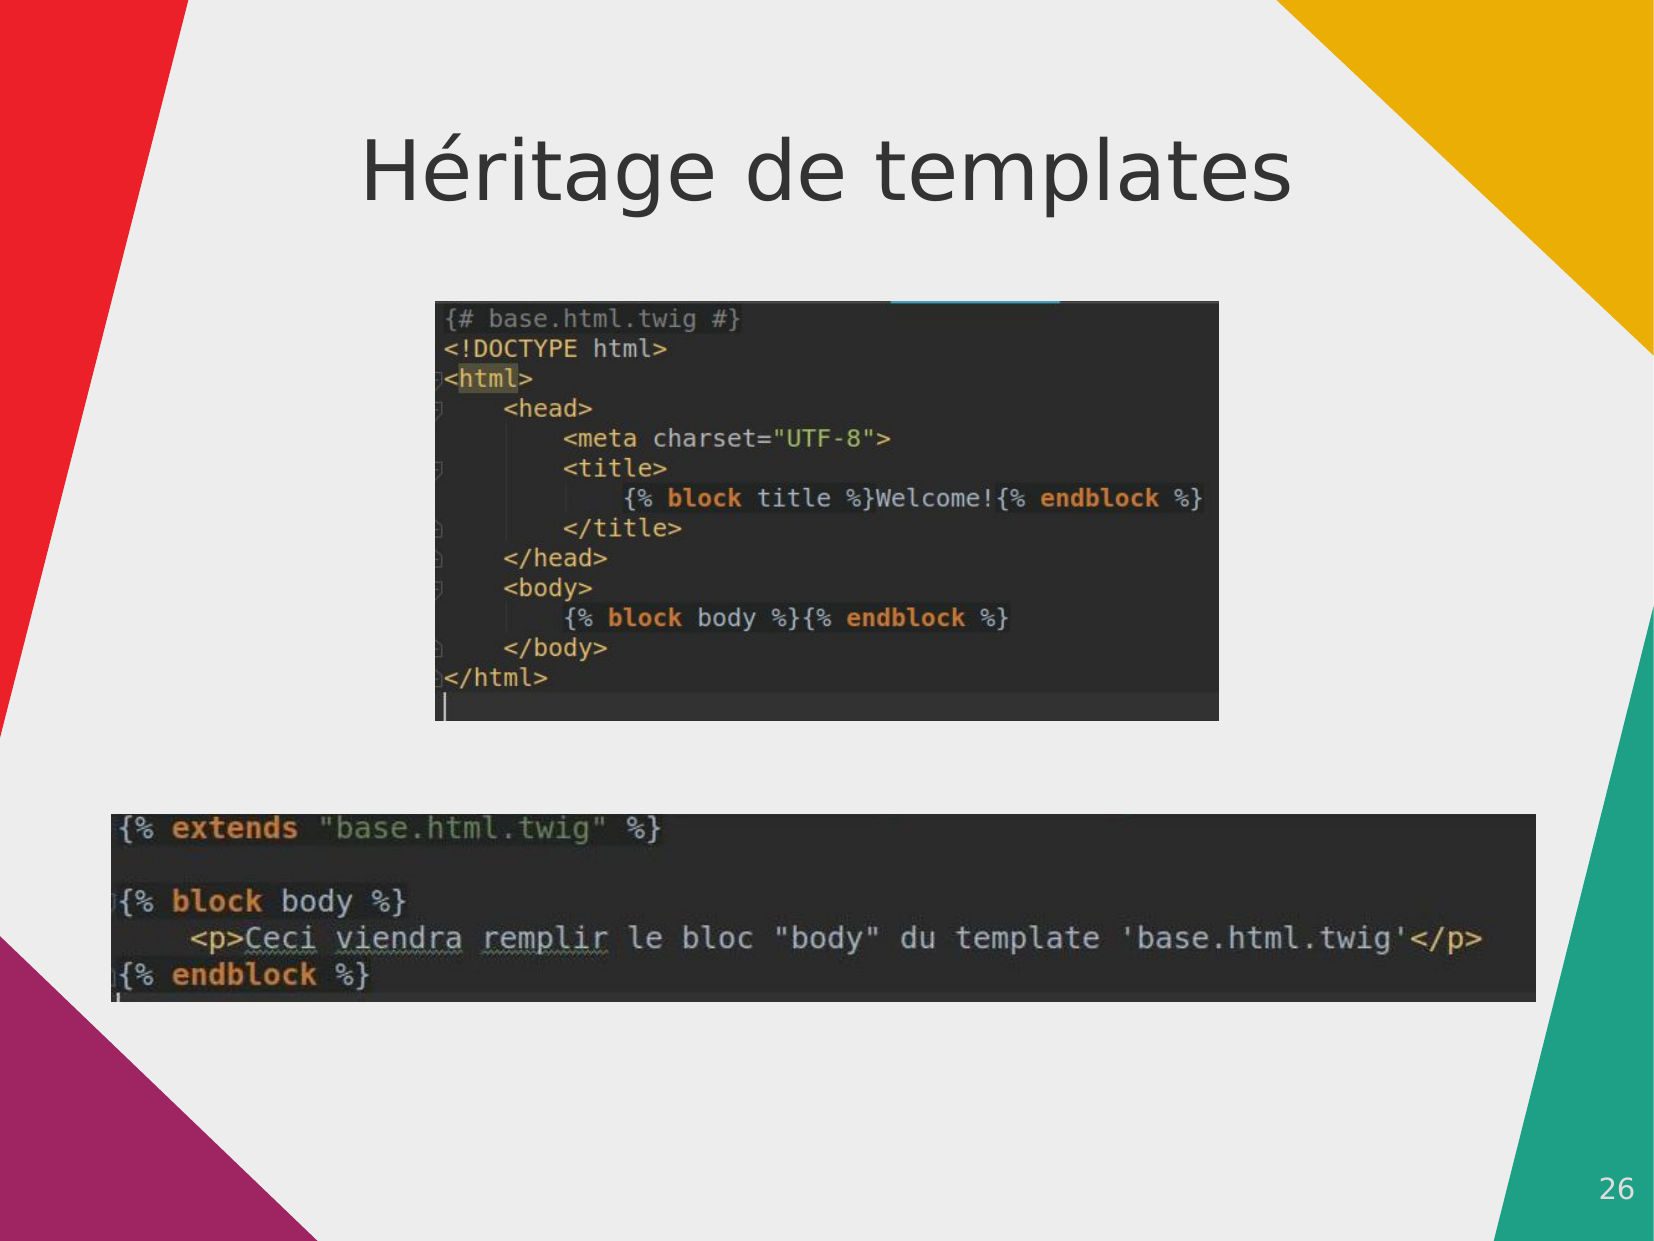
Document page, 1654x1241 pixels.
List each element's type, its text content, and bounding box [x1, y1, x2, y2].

title Héritage de templates [114, 73, 1539, 271]
picture [111, 814, 1536, 1002]
picture [435, 301, 1219, 721]
